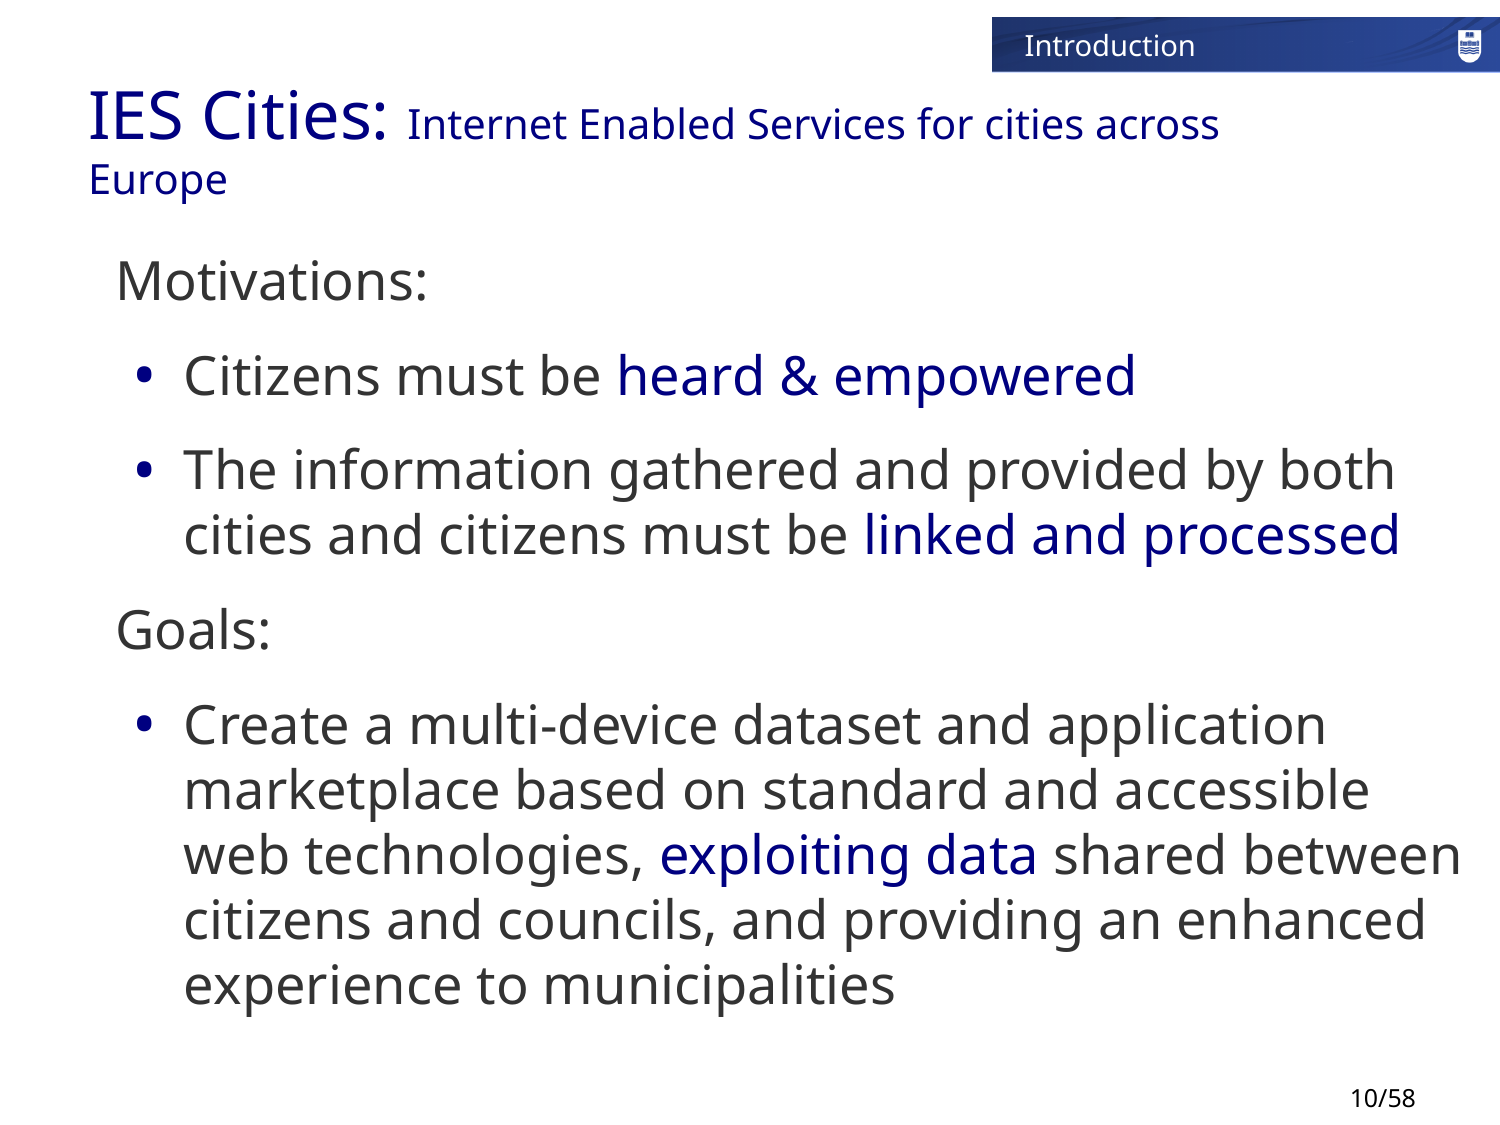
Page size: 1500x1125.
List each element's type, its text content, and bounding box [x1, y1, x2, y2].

list Motivations: Citizens must be heard & empowered The information gathered and provided by both cities and citizens must be linked and processed Goals: Create a multi-device dataset and application marketplace based on standard and accessible web technologies, exploiting data shared between citizens and councils, and providing an enhanced experience to municipalities [100, 238, 1495, 1028]
text_box Introduction [1009, 17, 1483, 67]
title IES Cities: Internet Enabled Services for cities across Europe [2, 99, 1365, 177]
picture [992, 17, 1500, 73]
